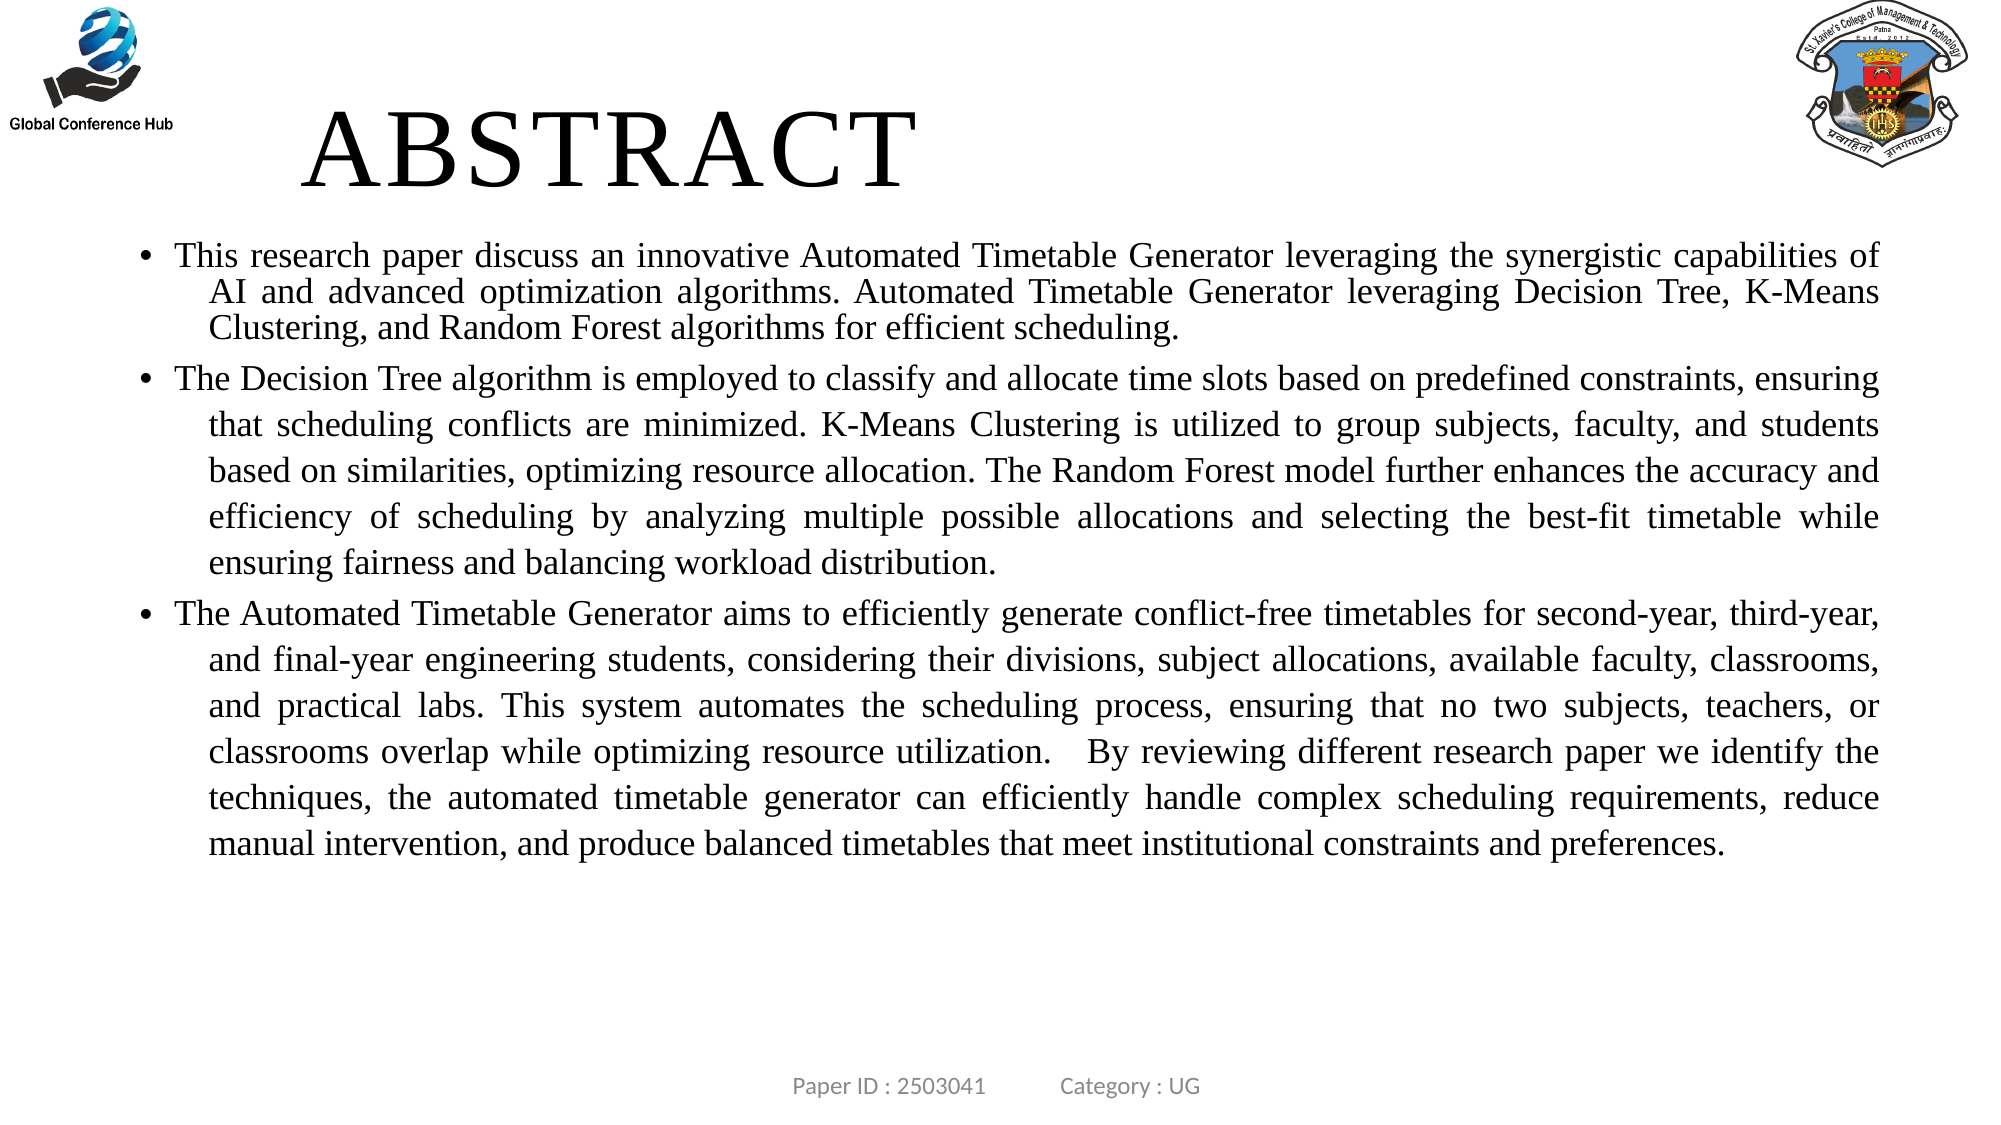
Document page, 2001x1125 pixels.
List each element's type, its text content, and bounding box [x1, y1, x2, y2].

title ABSTRACT [284, 44, 1000, 231]
list This research paper discuss an innovative Automated Timetable Generator leveraging the synergistic capabilities of AI and advanced optimization algorithms. Automated Timetable Generator leveraging Decision Tree, K-Means Clustering, and Random Forest algorithms for efficient scheduling. The Decision Tree algorithm is employed to classify and allocate time slots based on predefined constraints, ensuring that scheduling conflicts are minimized. K-Means Clustering is utilized to group subjects, faculty, and students based on similarities, optimizing resource allocation. The Random Forest model further enhances the accuracy and efficiency of scheduling by analyzing multiple possible allocations and selecting the best-fit timetable while ensuring fairness and balancing workload distribution. The Automated Timetable Generator aims to efficiently generate conflict-free timetables for second-year, third-year, and final-year engineering students, considering their divisions, subject allocations, available faculty, classrooms, and practical labs. This system automates the scheduling process, ensuring that no two subjects, teachers, or classrooms overlap while optimizing resource utilization. By reviewing different research paper we identify the techniques, the automated timetable generator can efficiently handle complex scheduling requirements, reduce manual intervention, and produce balanced timetables that meet institutional constraints and preferences. [124, 231, 1897, 929]
text_box Paper ID : 2503041 Category : UG [662, 1058, 1338, 1119]
